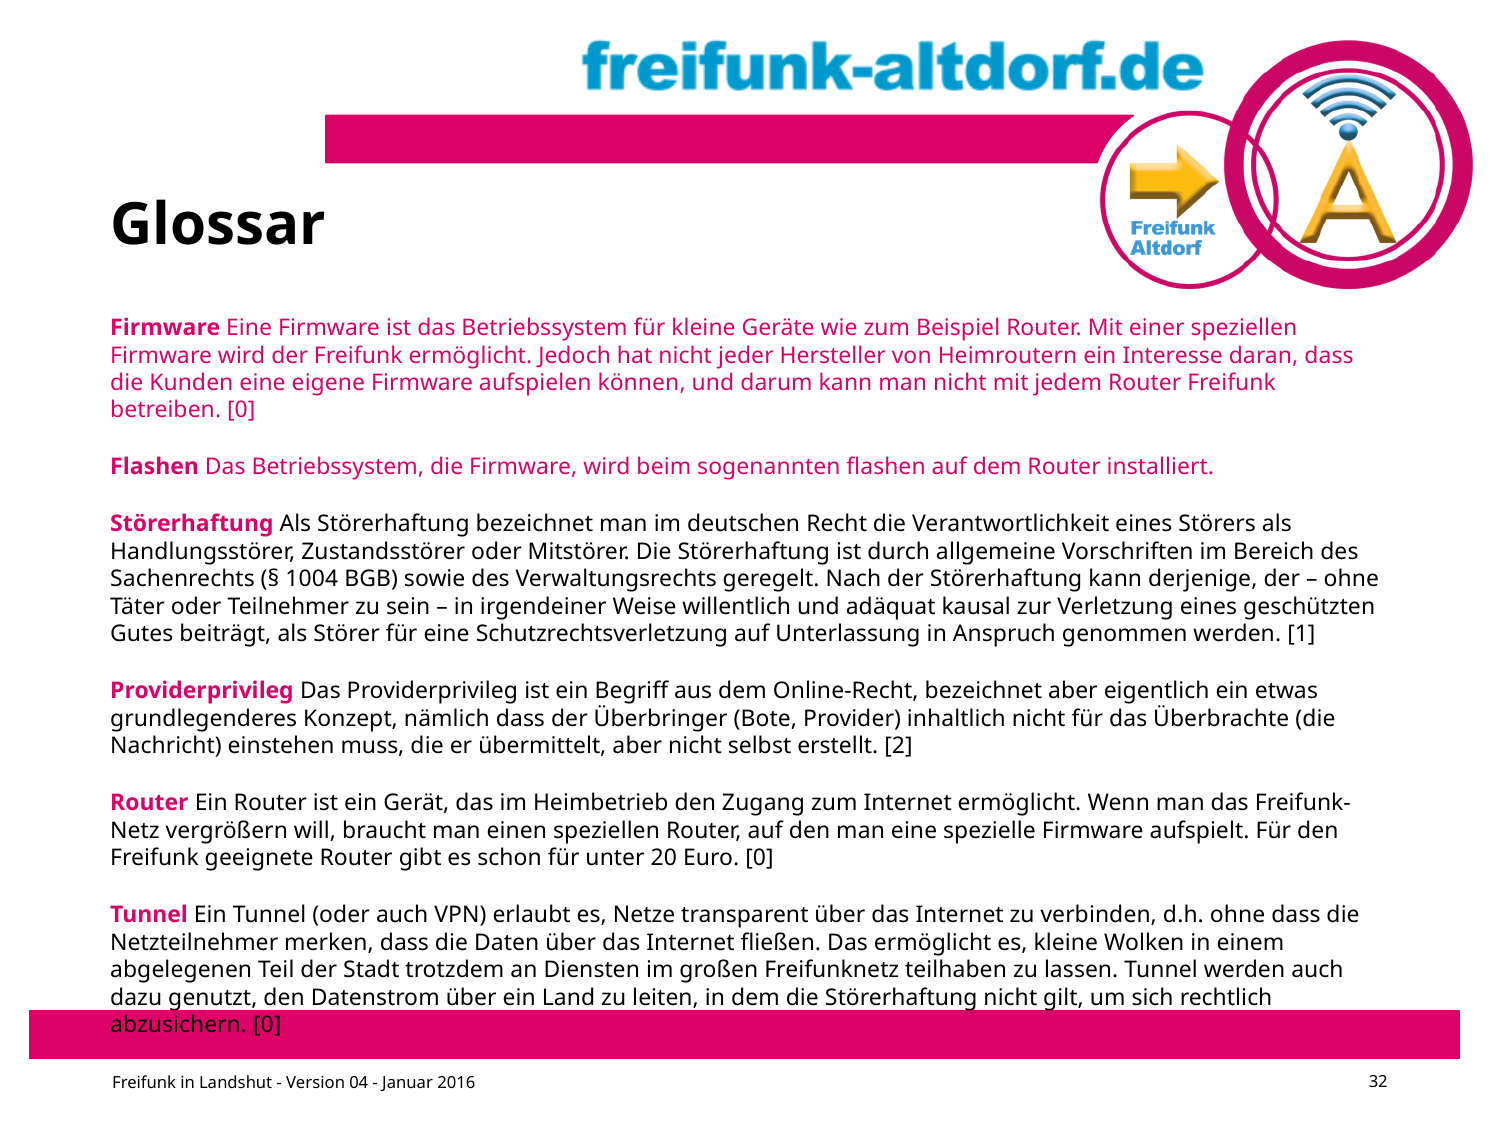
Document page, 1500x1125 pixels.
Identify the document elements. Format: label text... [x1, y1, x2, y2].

slide_number <Foliennummer> [1107, 1058, 1388, 1106]
list Firmware Eine Firmware ist das Betriebssystem für kleine Geräte wie zum Beispiel Router. Mit einer speziellen Firmware wird der Freifunk ermöglicht. Jedoch hat nicht jeder Hersteller von Heimroutern ein Interesse daran, dass die Kunden eine eigene Firmware aufspielen können, und darum kann man nicht mit jedem Router Freifunk betreiben. [0] Flashen Das Betriebssystem, die Firmware, wird beim sogenannten flashen auf dem Router installiert. Störerhaftung Als Störerhaftung bezeichnet man im deutschen Recht die Verantwortlichkeit eines Störers als Handlungsstörer, Zustandsstörer oder Mitstörer. Die Störerhaftung ist durch allgemeine Vorschriften im Bereich des Sachenrechts (§ 1004 BGB) sowie des Verwaltungsrechts geregelt. Nach der Störerhaftung kann derjenige, der – ohne Täter oder Teilnehmer zu sein – in irgendeiner Weise willentlich und adäquat kausal zur Verletzung eines geschützten Gutes beiträgt, als Störer für eine Schutzrechtsverletzung auf Unterlassung in Anspruch genommen werden. [1] Providerprivileg Das Providerprivileg ist ein Begriff aus dem Online-Recht, bezeichnet aber eigentlich ein etwas grundlegenderes Konzept, nämlich dass der Überbringer (Bote, Provider) inhaltlich nicht für das Überbrachte (die Nachricht) einstehen muss, die er übermittelt, aber nicht selbst erstellt. [2] Router Ein Router ist ein Gerät, das im Heimbetrieb den Zugang zum Internet ermöglicht. Wenn man das Freifunk-Netz vergrößern will, braucht man einen speziellen Router, auf den man eine spezielle Firmware aufspielt. Für den Freifunk geeignete Router gibt es schon für unter 20 Euro. [0] Tunnel Ein Tunnel (oder auch VPN) erlaubt es, Netze transparent über das Internet zu verbinden, d.h. ohne dass die Netzteilnehmer merken, dass die Daten über das Internet fließen. Das ermöglicht es, kleine Wolken in einem abgelegenen Teil der Stadt trotzdem an Diensten im großen Freifunknetz teilhaben zu lassen. Tunnel werden auch dazu genutzt, den Datenstrom über ein Land zu leiten, in dem die Störerhaftung nicht gilt, um sich rechtlich abzusichern. [0] [110, 312, 1392, 1000]
picture [562, 24, 1474, 296]
footer Freifunk in Landshut - Version 04 - Januar 2016 [112, 1058, 1090, 1106]
title Glossar [110, 160, 1093, 282]
